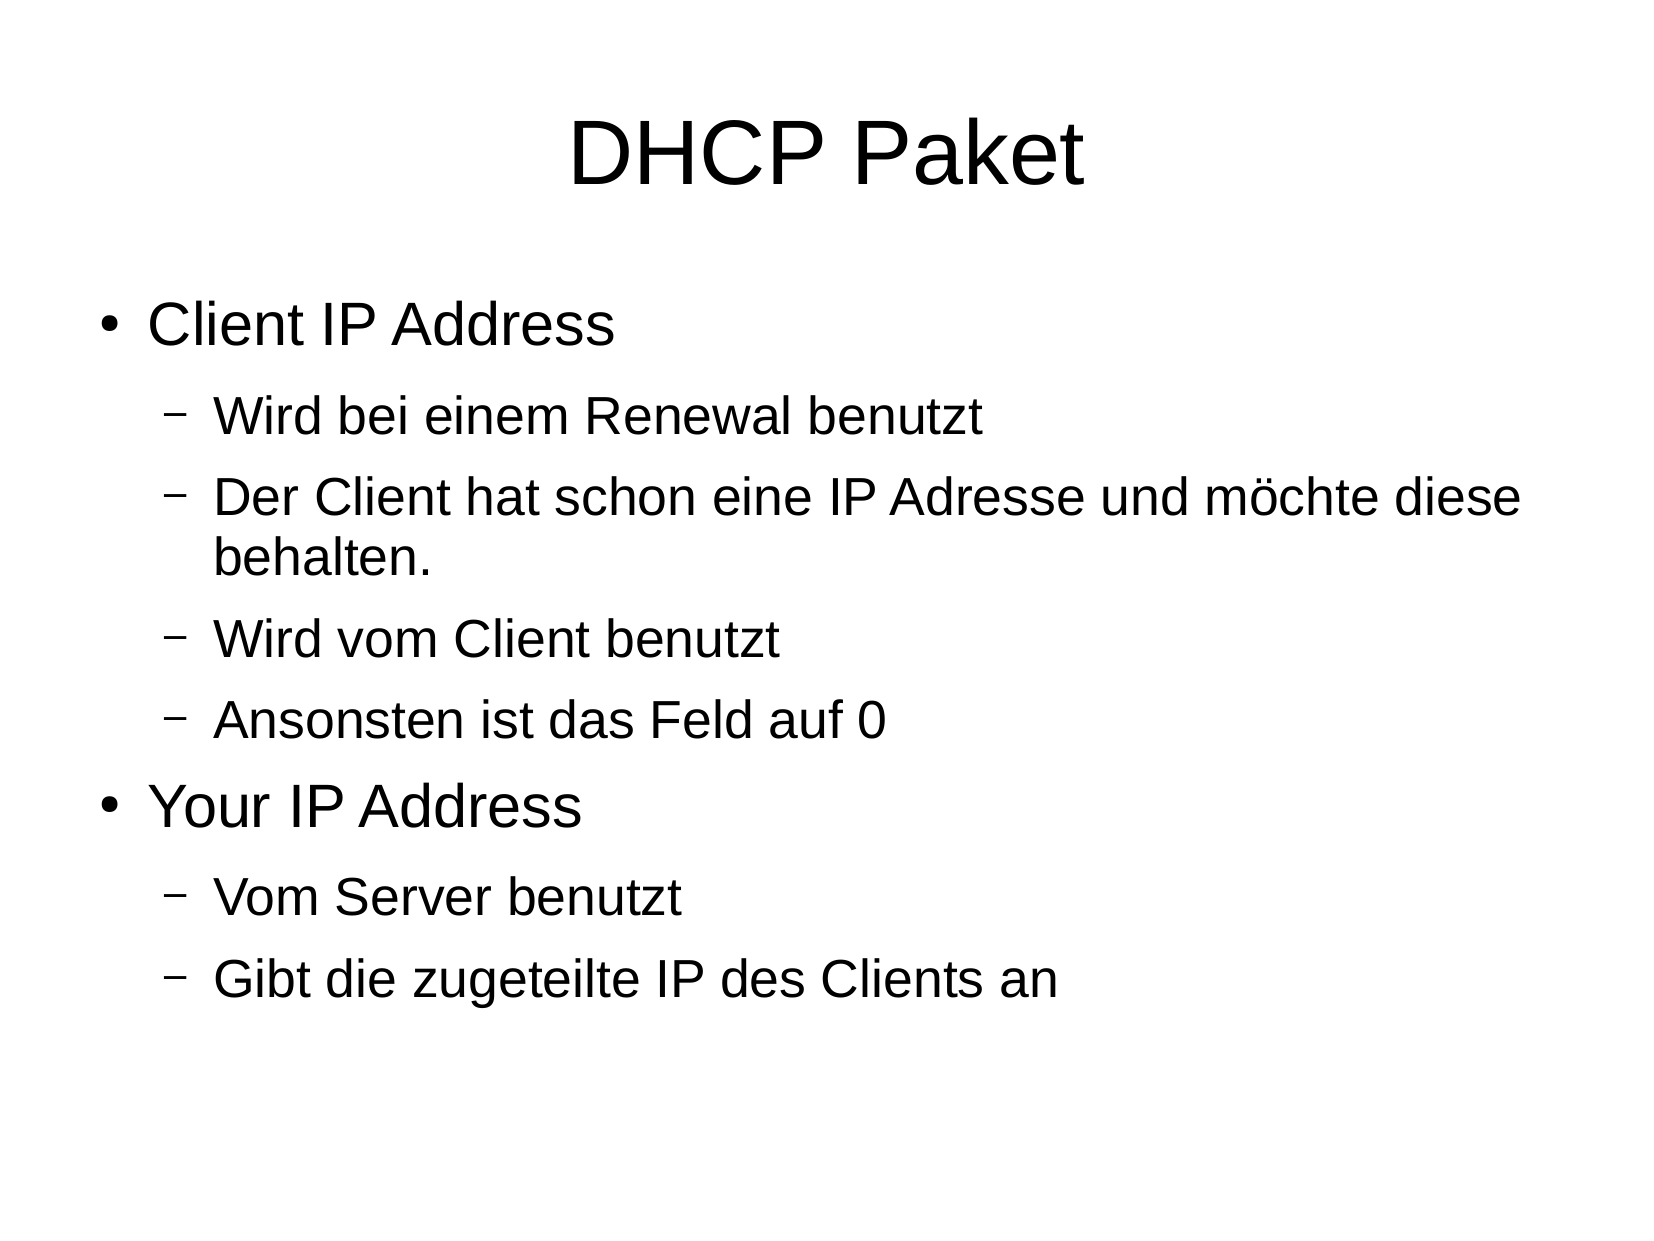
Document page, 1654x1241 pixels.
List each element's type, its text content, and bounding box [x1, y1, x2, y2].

list Client IP Address Wird bei einem Renewal benutzt Der Client hat schon eine IP Adresse und möchte diese behalten. Wird vom Client benutzt Ansonsten ist das Feld auf 0 Your IP Address Vom Server benutzt Gibt die zugeteilte IP des Clients an [82, 290, 1571, 1010]
title DHCP Paket [82, 49, 1571, 257]
